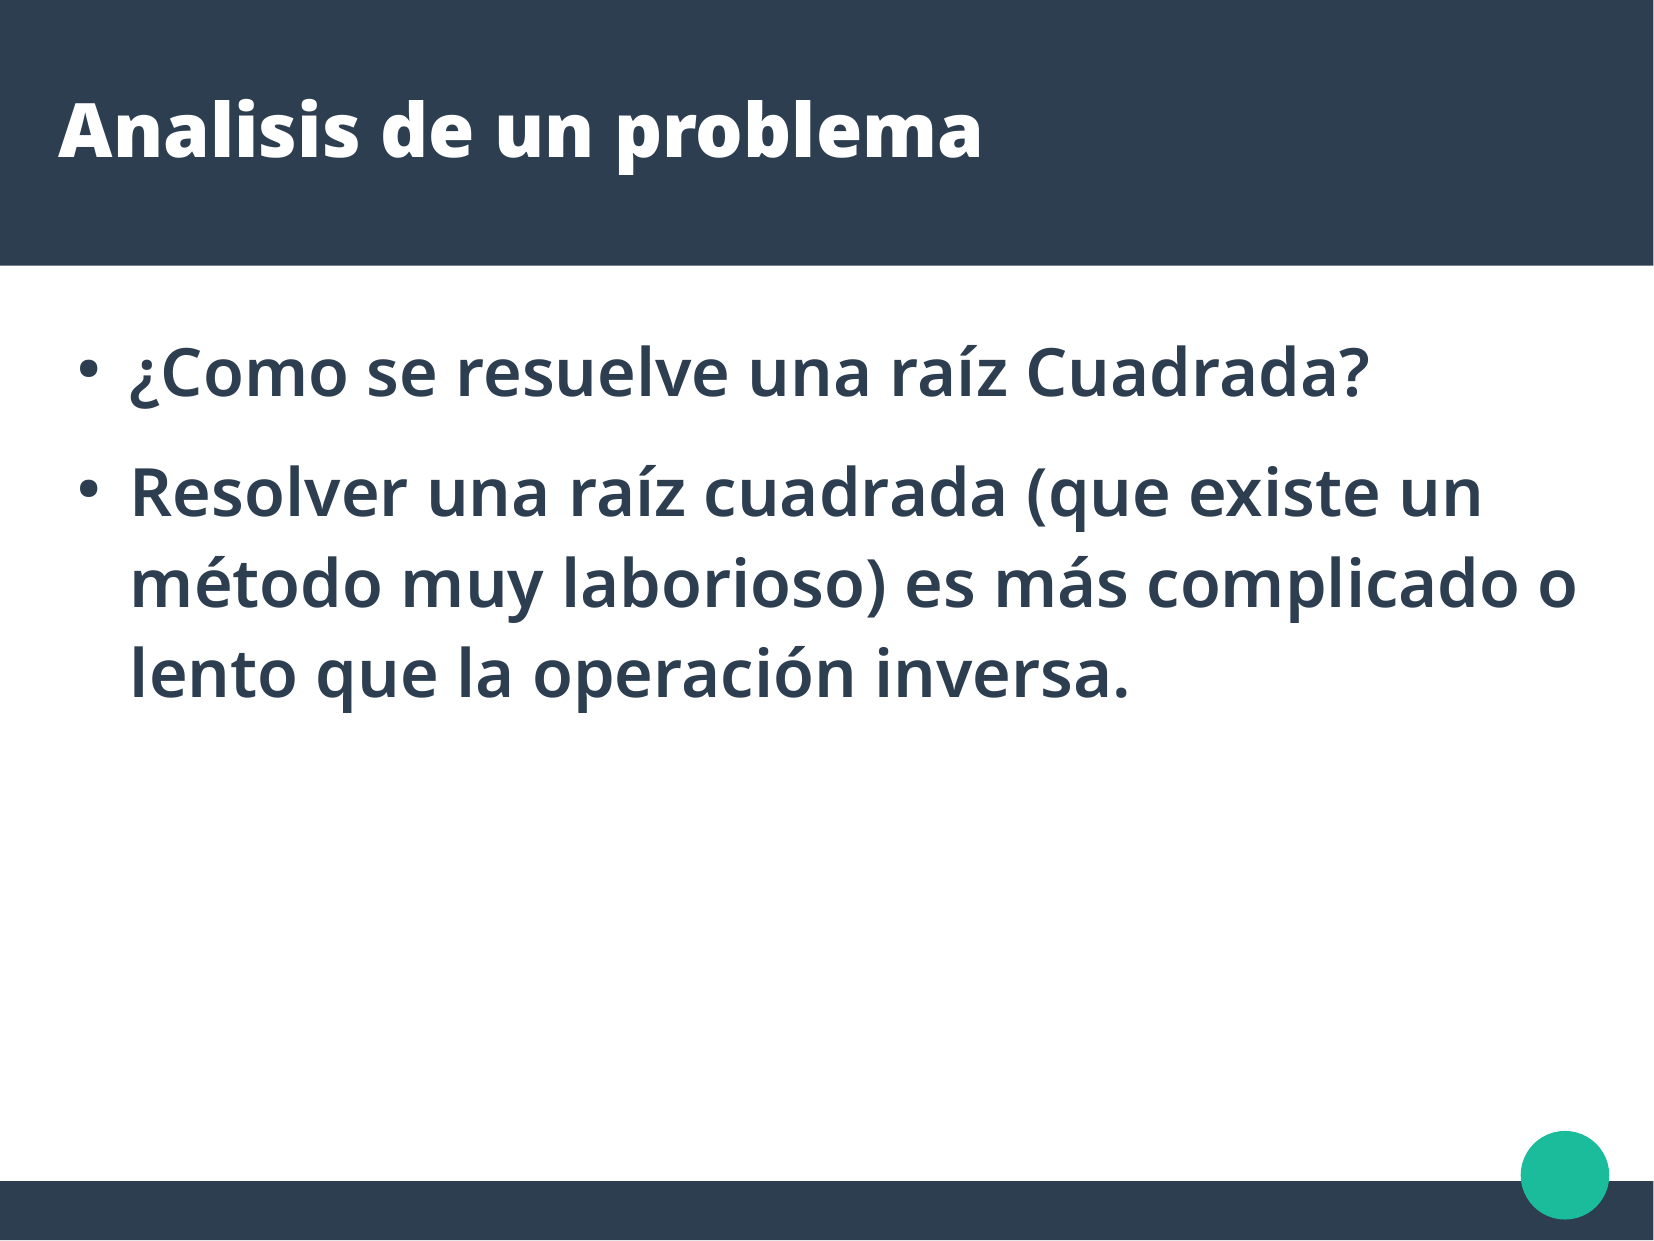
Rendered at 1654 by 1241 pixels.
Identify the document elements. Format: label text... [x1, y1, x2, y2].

title Analisis de un problema [59, 49, 1595, 207]
list ¿Como se resuelve una raíz Cuadrada? Resolver una raíz cuadrada (que existe un método muy laborioso) es más complicado o lento que la operación inversa. [59, 324, 1595, 1152]
